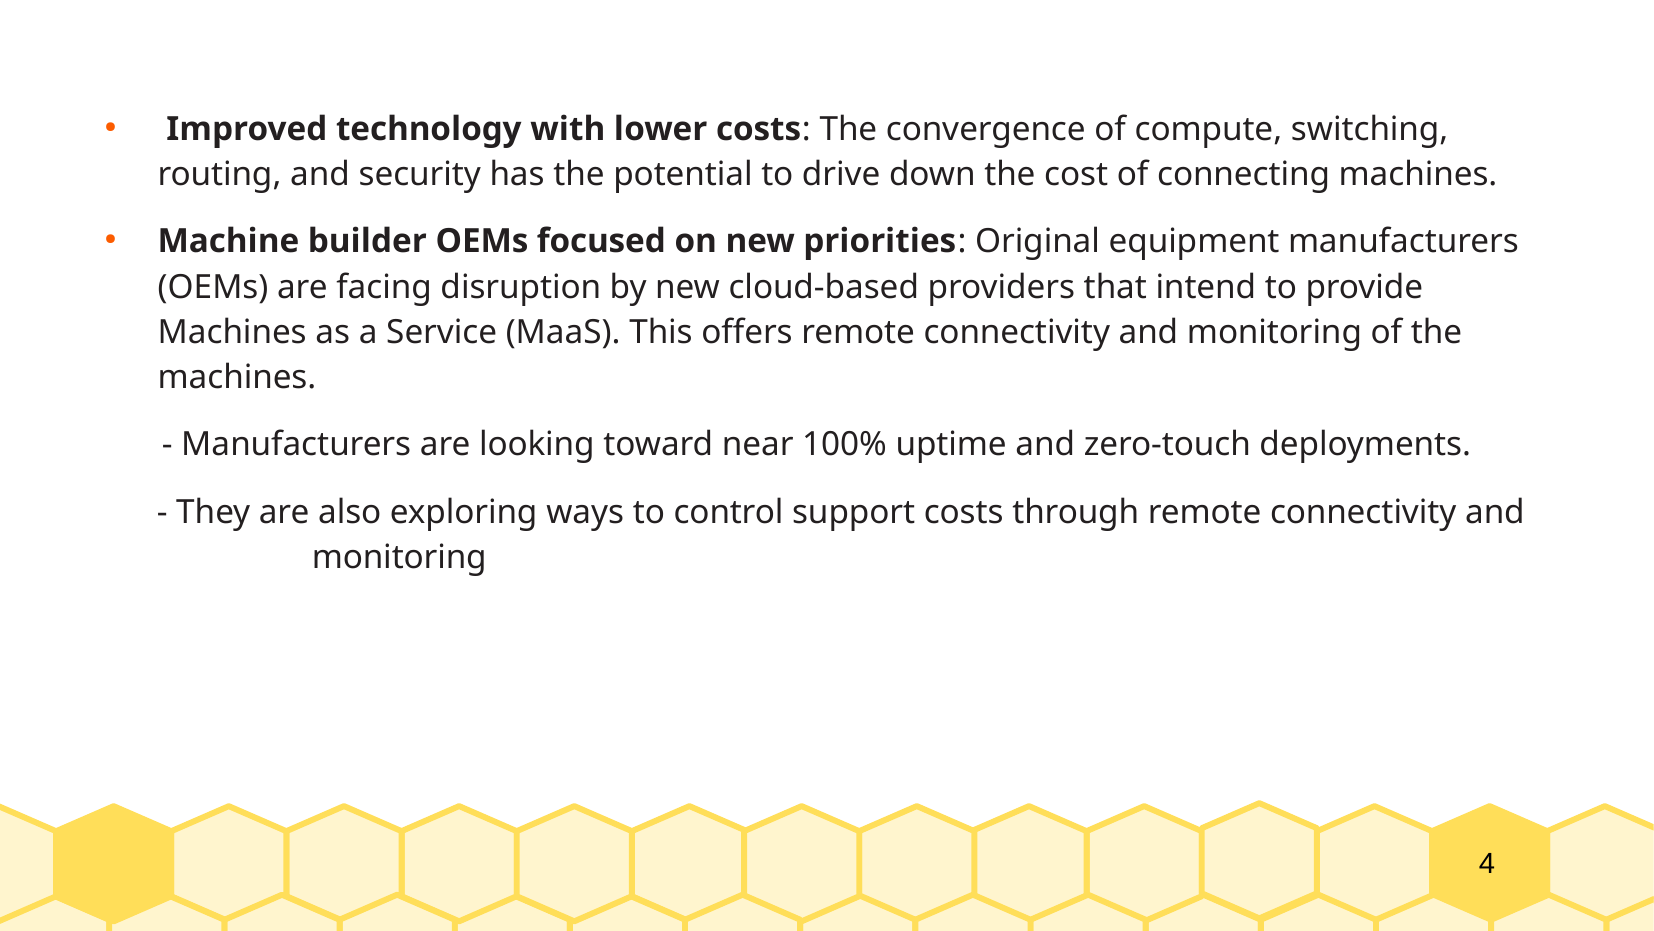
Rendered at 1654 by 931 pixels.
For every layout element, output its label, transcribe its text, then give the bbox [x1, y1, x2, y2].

list Improved technology with lower costs: The convergence of compute, switching, routing, and security has the potential to drive down the cost of connecting machines. Machine builder OEMs focused on new priorities: Original equipment manufacturers (OEMs) are facing disruption by new cloud-based providers that intend to provide Machines as a Service (MaaS). This offers remote connectivity and monitoring of the machines. - Manufacturers are looking toward near 100% uptime and zero-touch deployments. - They are also exploring ways to control support costs through remote connectivity and monitoring [86, 37, 1576, 901]
